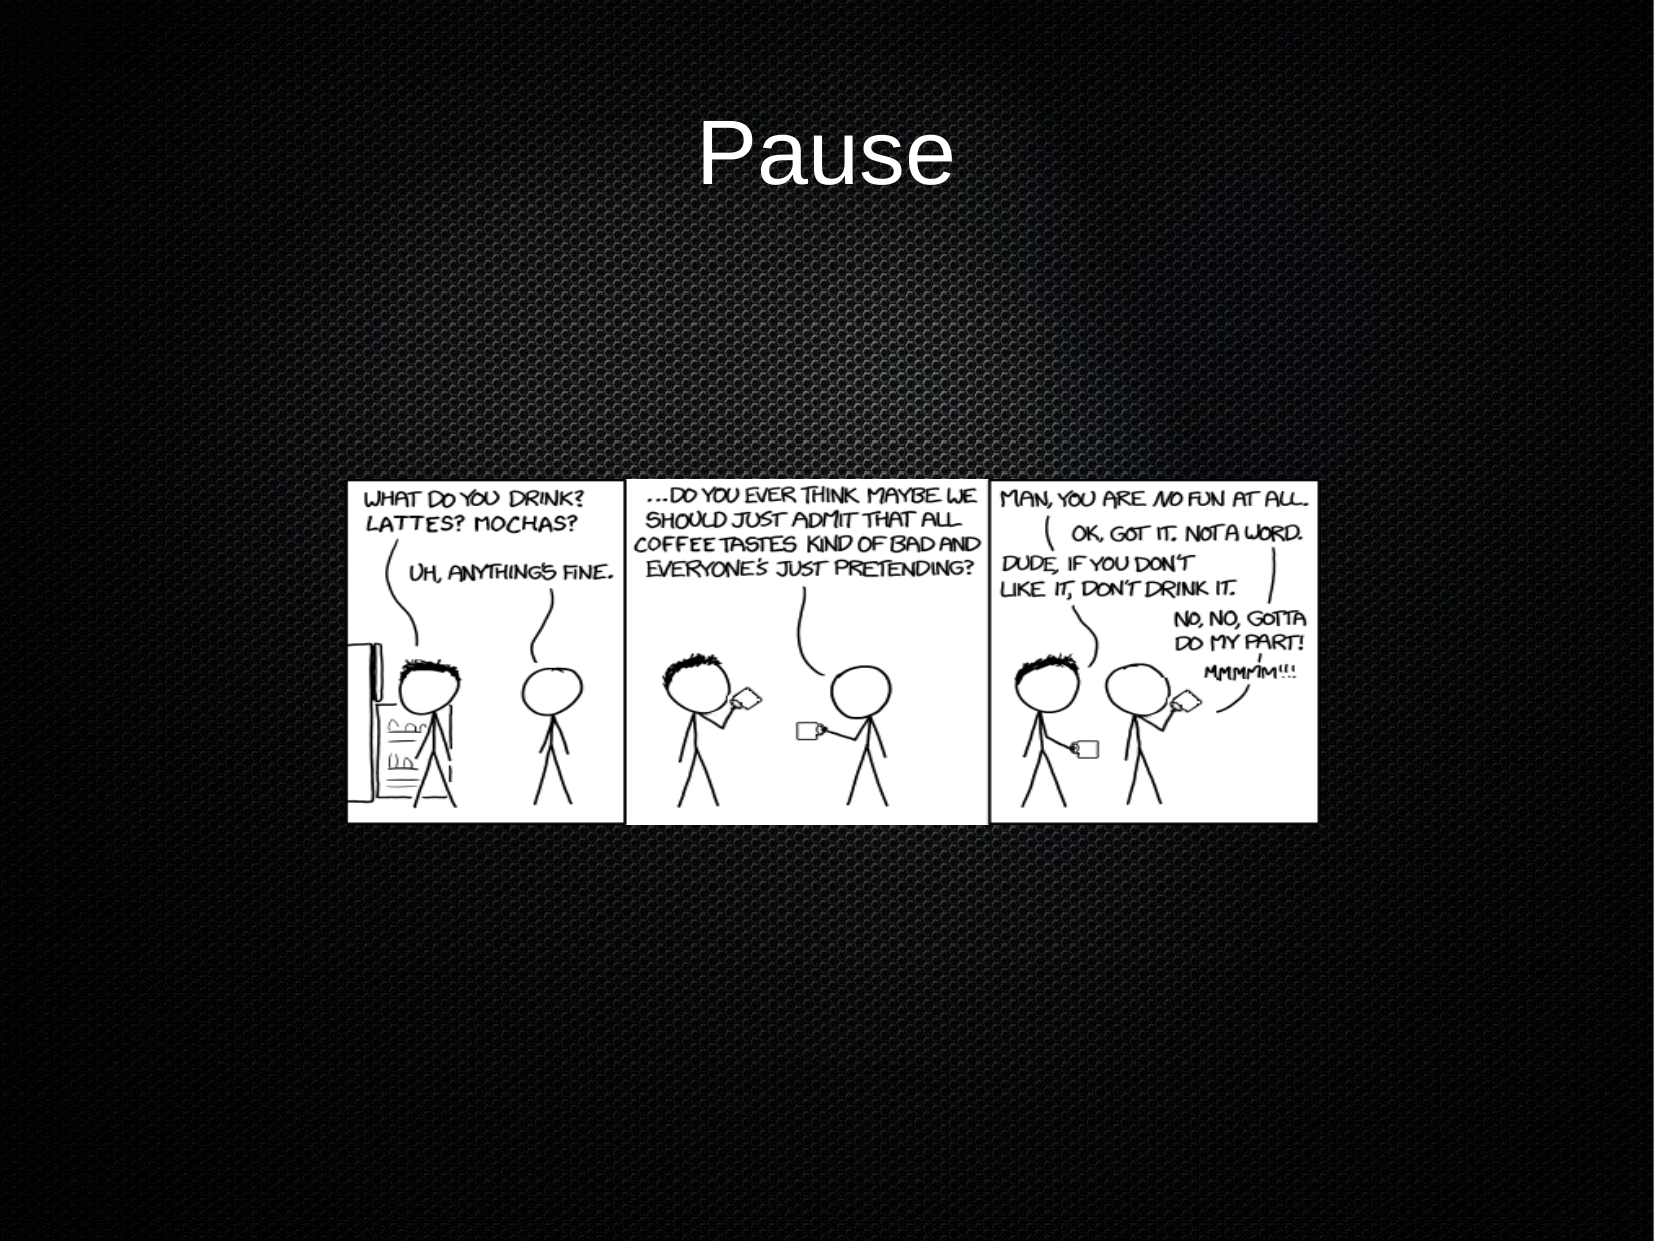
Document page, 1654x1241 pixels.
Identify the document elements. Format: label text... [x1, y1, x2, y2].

title Pause [82, 49, 1571, 257]
picture [0, 0, 1654, 1241]
